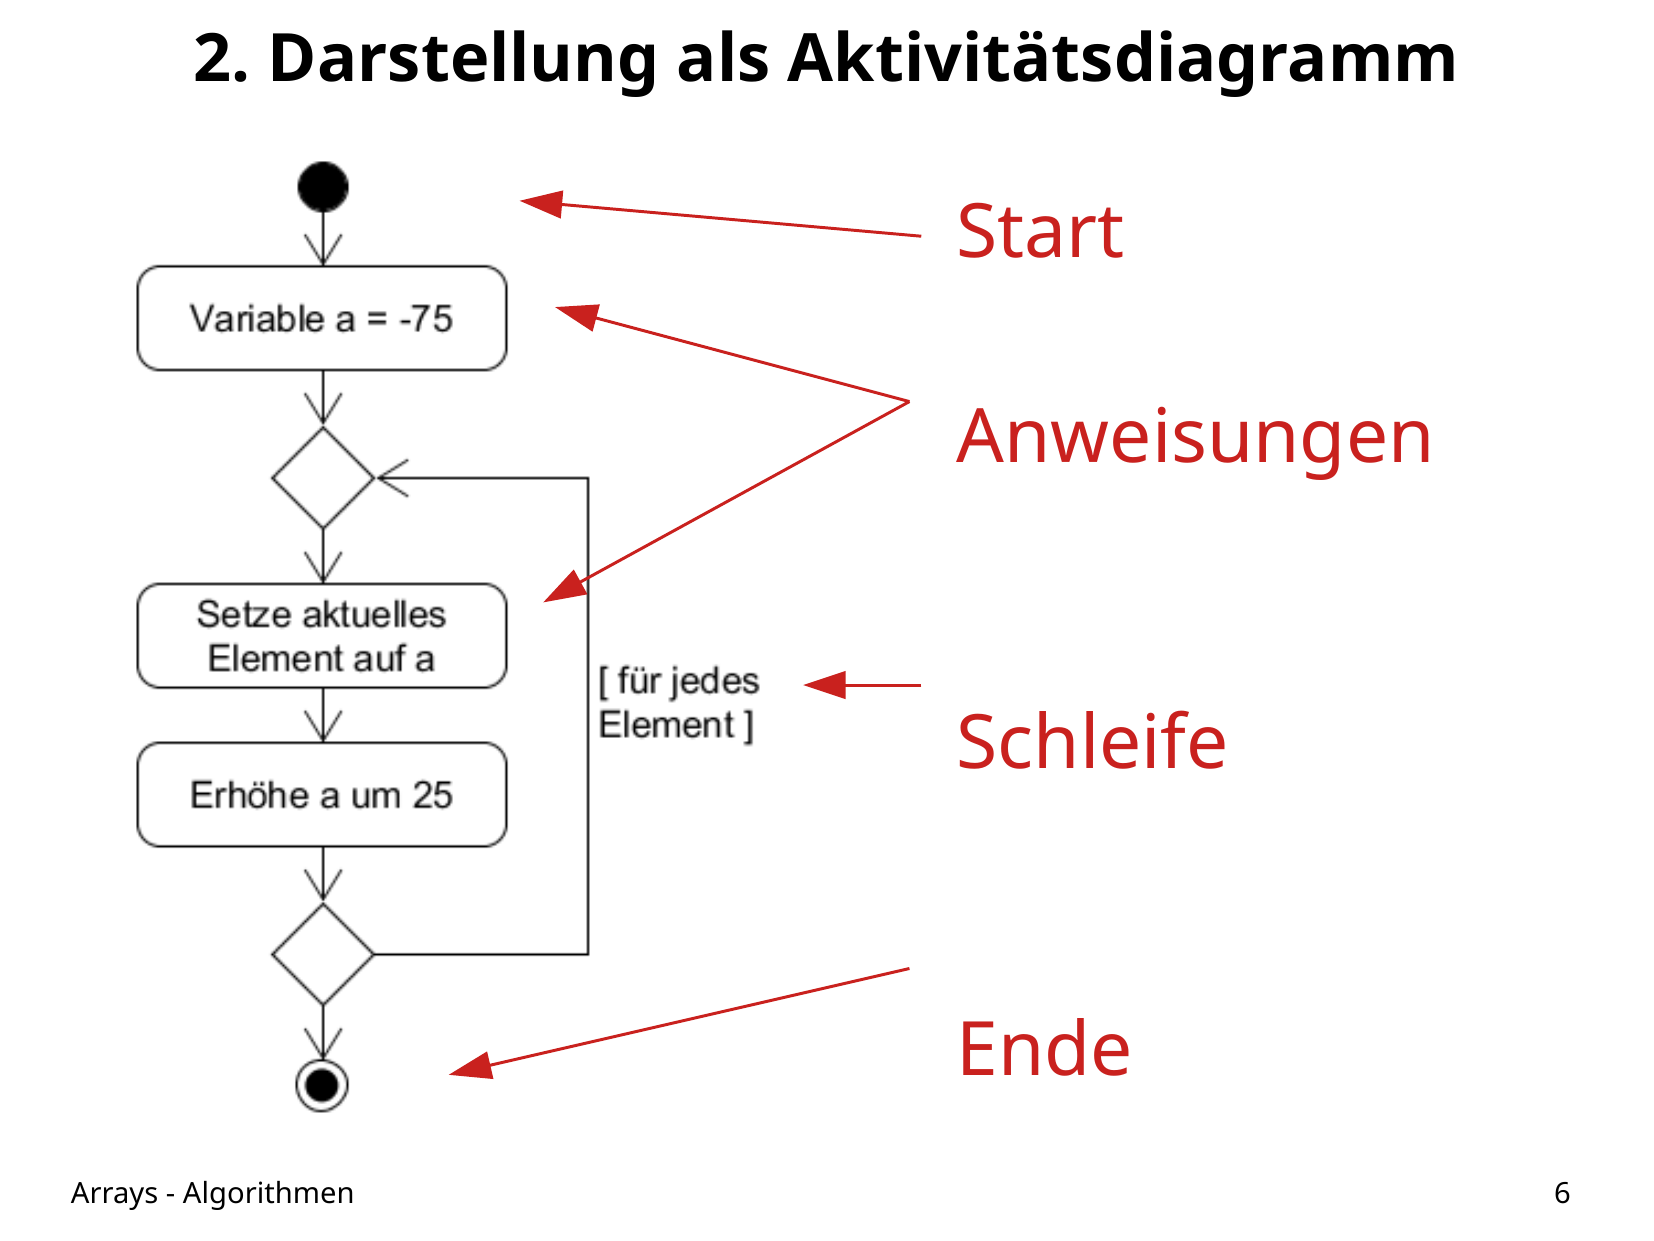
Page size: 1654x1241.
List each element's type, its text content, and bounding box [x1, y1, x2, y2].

picture [135, 160, 762, 1115]
list Start Anweisungen Schleife Ende [956, 177, 1630, 1146]
title 2. Darstellung als Aktivitätsdiagramm [0, 5, 1654, 107]
